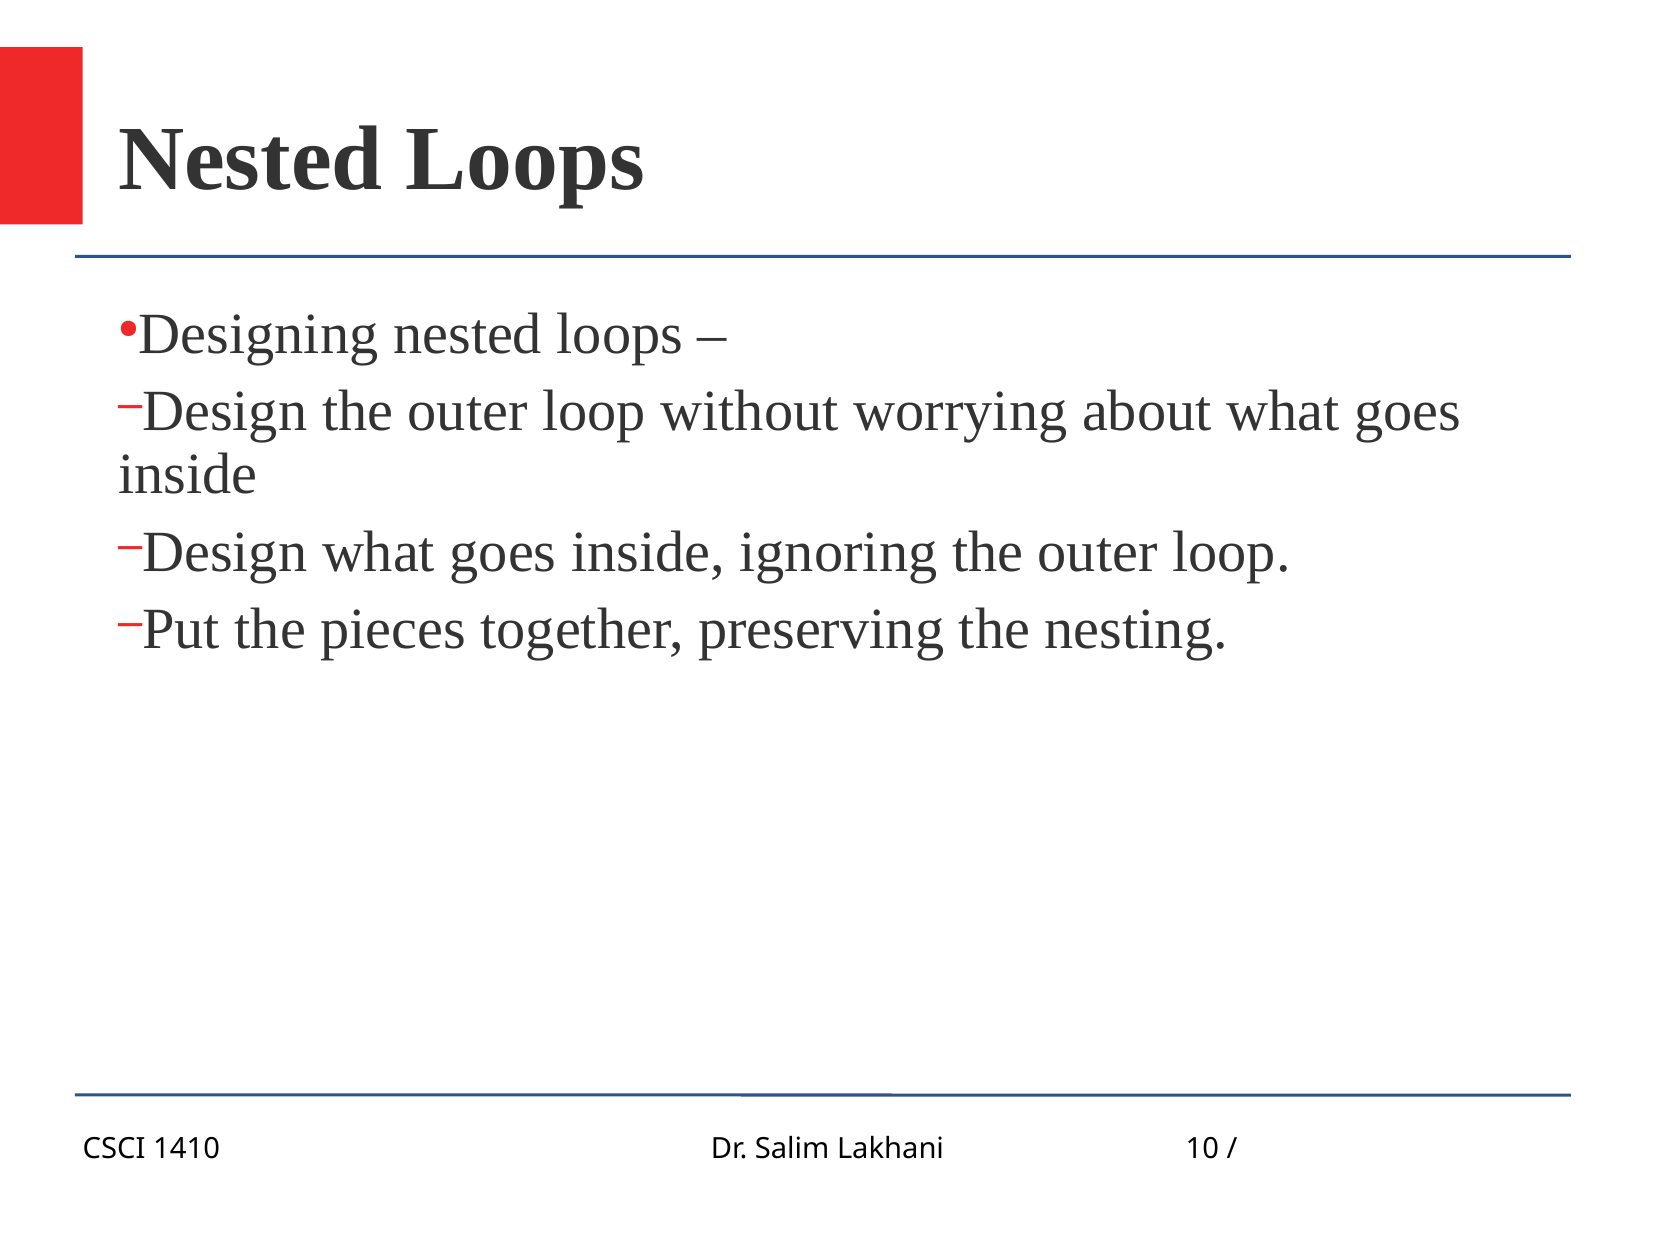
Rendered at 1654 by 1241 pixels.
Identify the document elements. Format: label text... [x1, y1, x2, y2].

text_box Dr. Salim Lakhani [565, 1129, 1090, 1216]
list Designing nested loops – Design the outer loop without worrying about what goes inside Design what goes inside, ignoring the outer loop. Put the pieces together, preserving the nesting. [118, 295, 1536, 1080]
title Nested Loops [118, 49, 1571, 257]
text_box CSCI 1410 [82, 1129, 468, 1216]
text_box / [1185, 1129, 1571, 1216]
